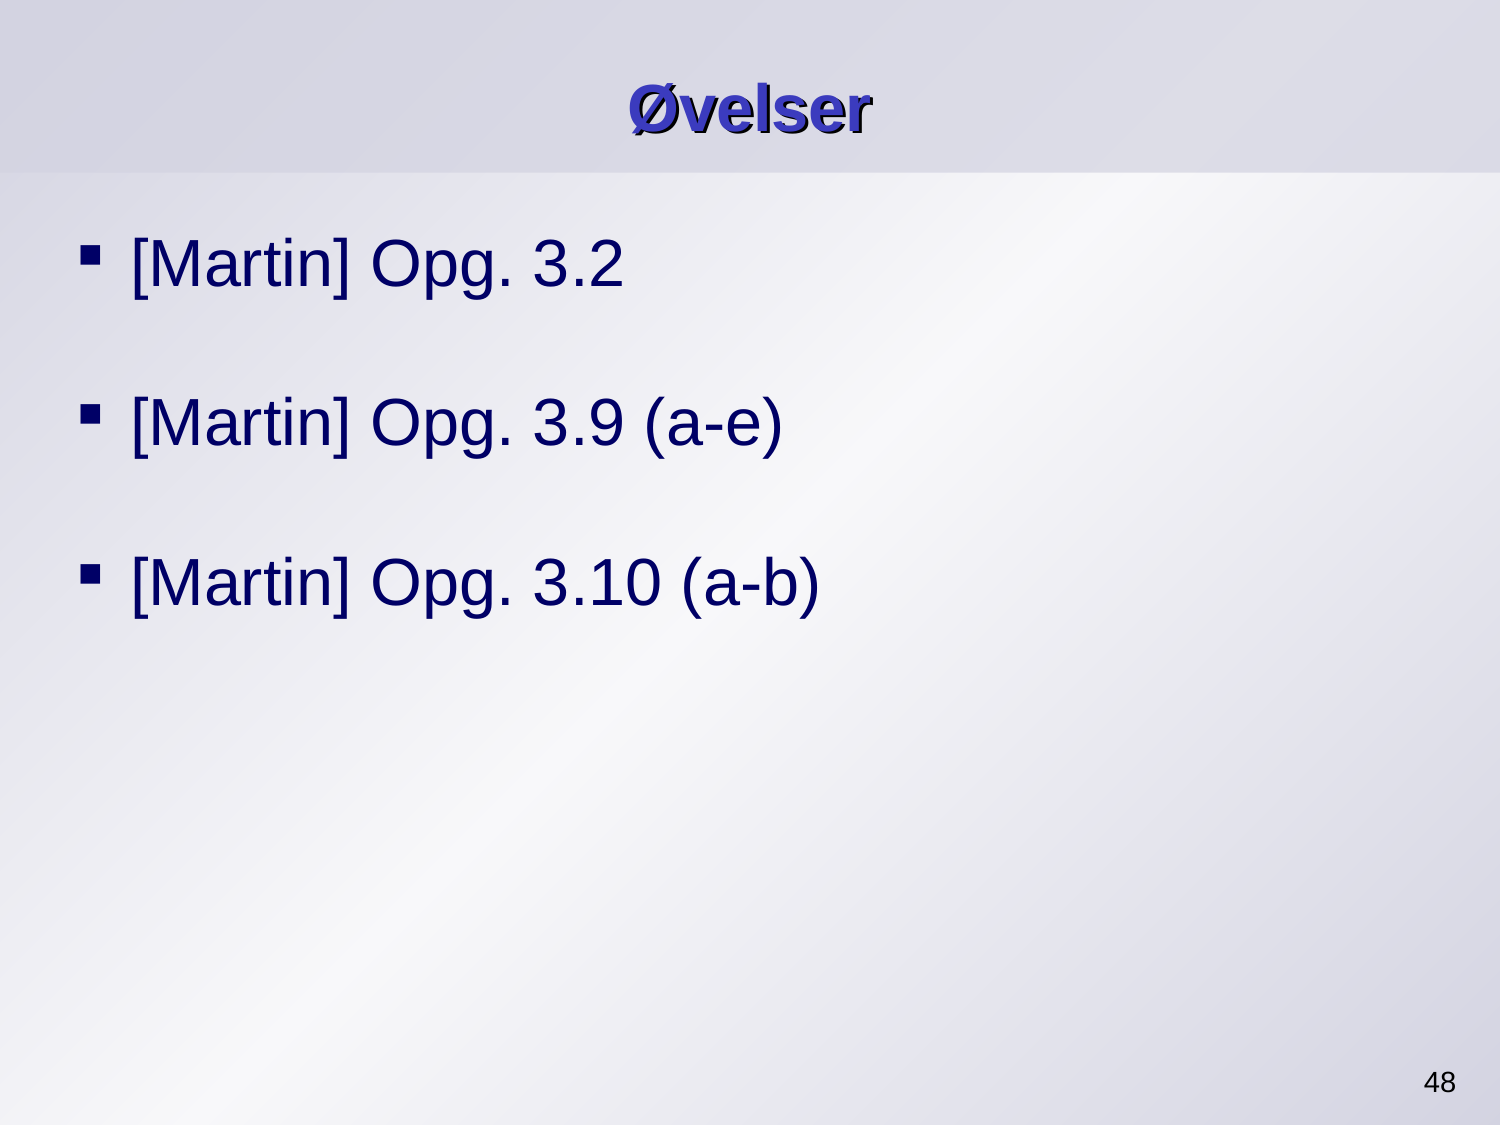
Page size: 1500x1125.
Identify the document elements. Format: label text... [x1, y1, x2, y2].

title Øvelser [74, 24, 1425, 174]
list [Martin] Opg. 3.2 [Martin] Opg. 3.9 (a-e) [Martin] Opg. 3.10 (a-b) [75, 207, 1459, 1125]
